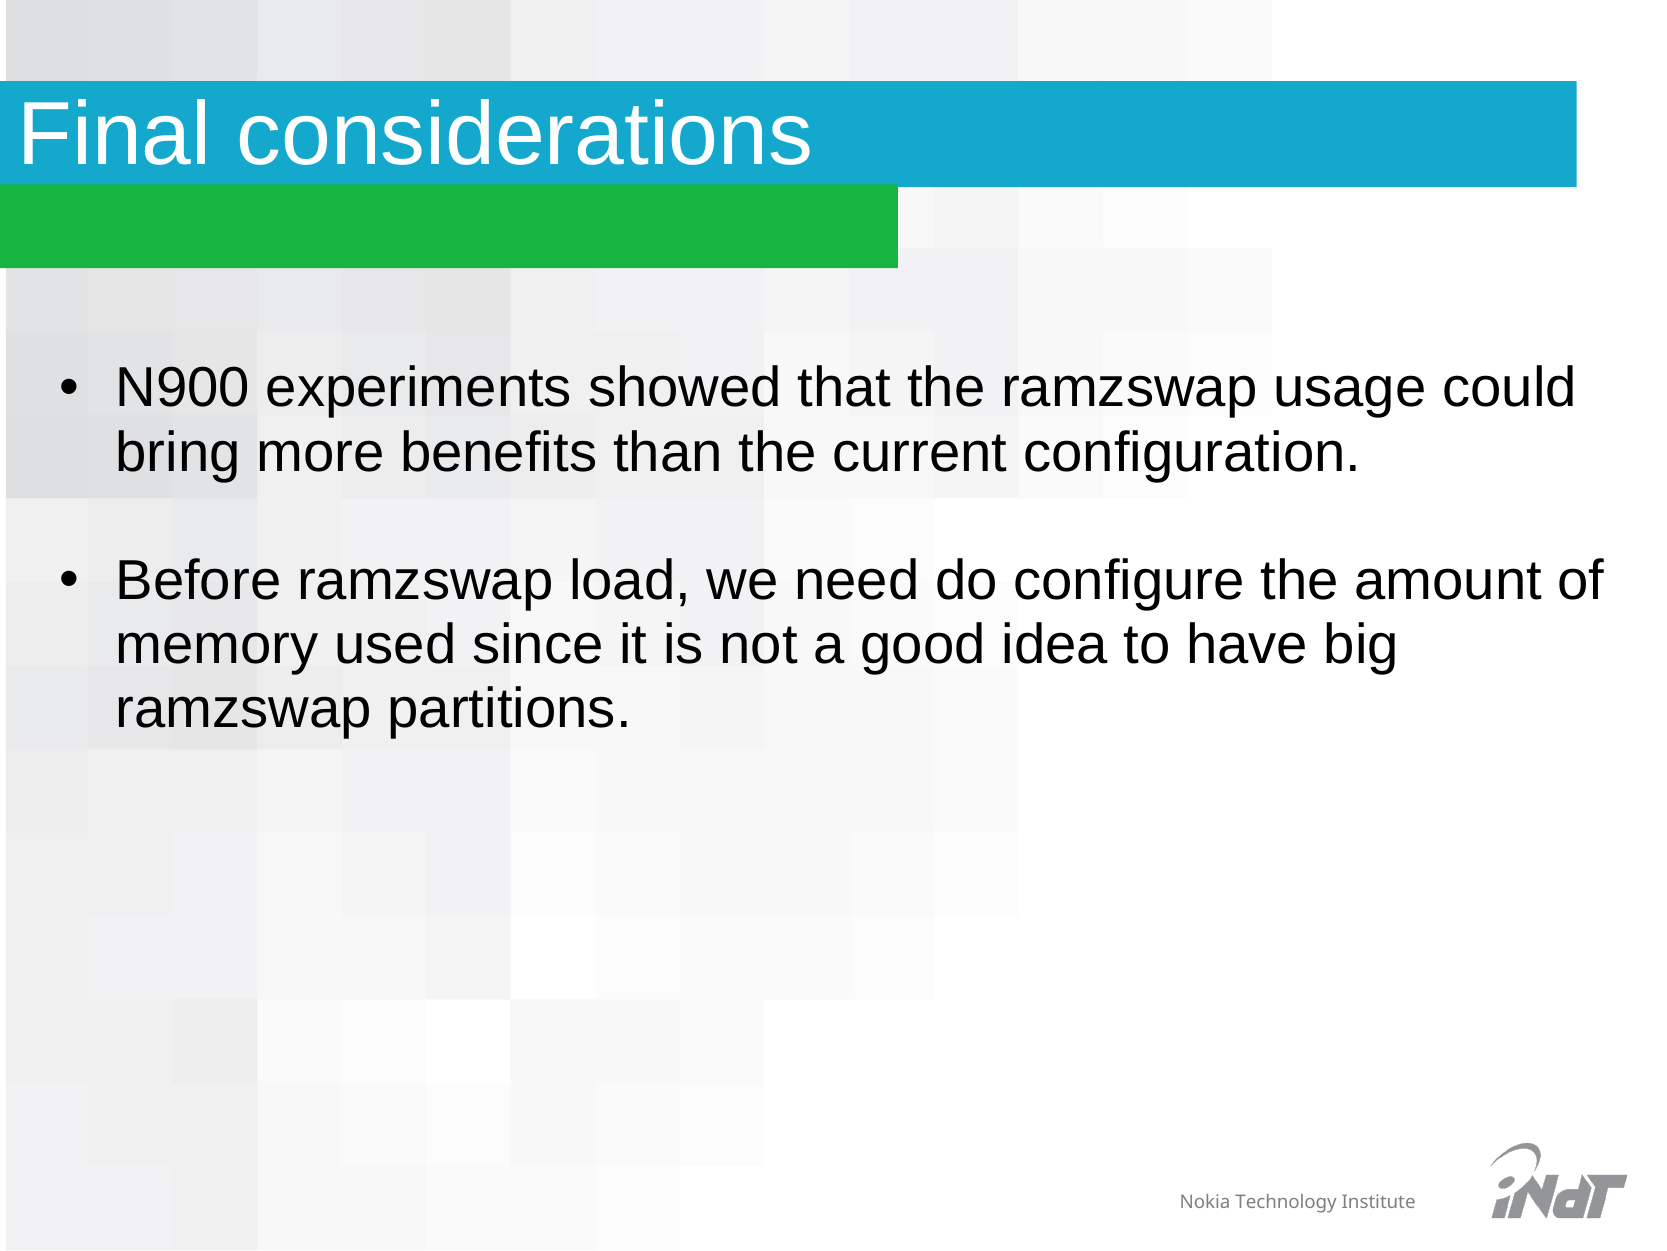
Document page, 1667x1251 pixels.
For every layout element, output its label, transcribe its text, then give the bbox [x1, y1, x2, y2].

text_box [0, 184, 898, 269]
title Final considerations [0, 81, 1577, 188]
list N900 experiments showed that the ramzswap usage could bring more benefits than the current configuration. Before ramzswap load, we need do configure the amount of memory used since it is not a good idea to have big ramzswap partitions. [40, 288, 1627, 1189]
picture [5, 0, 1667, 1251]
